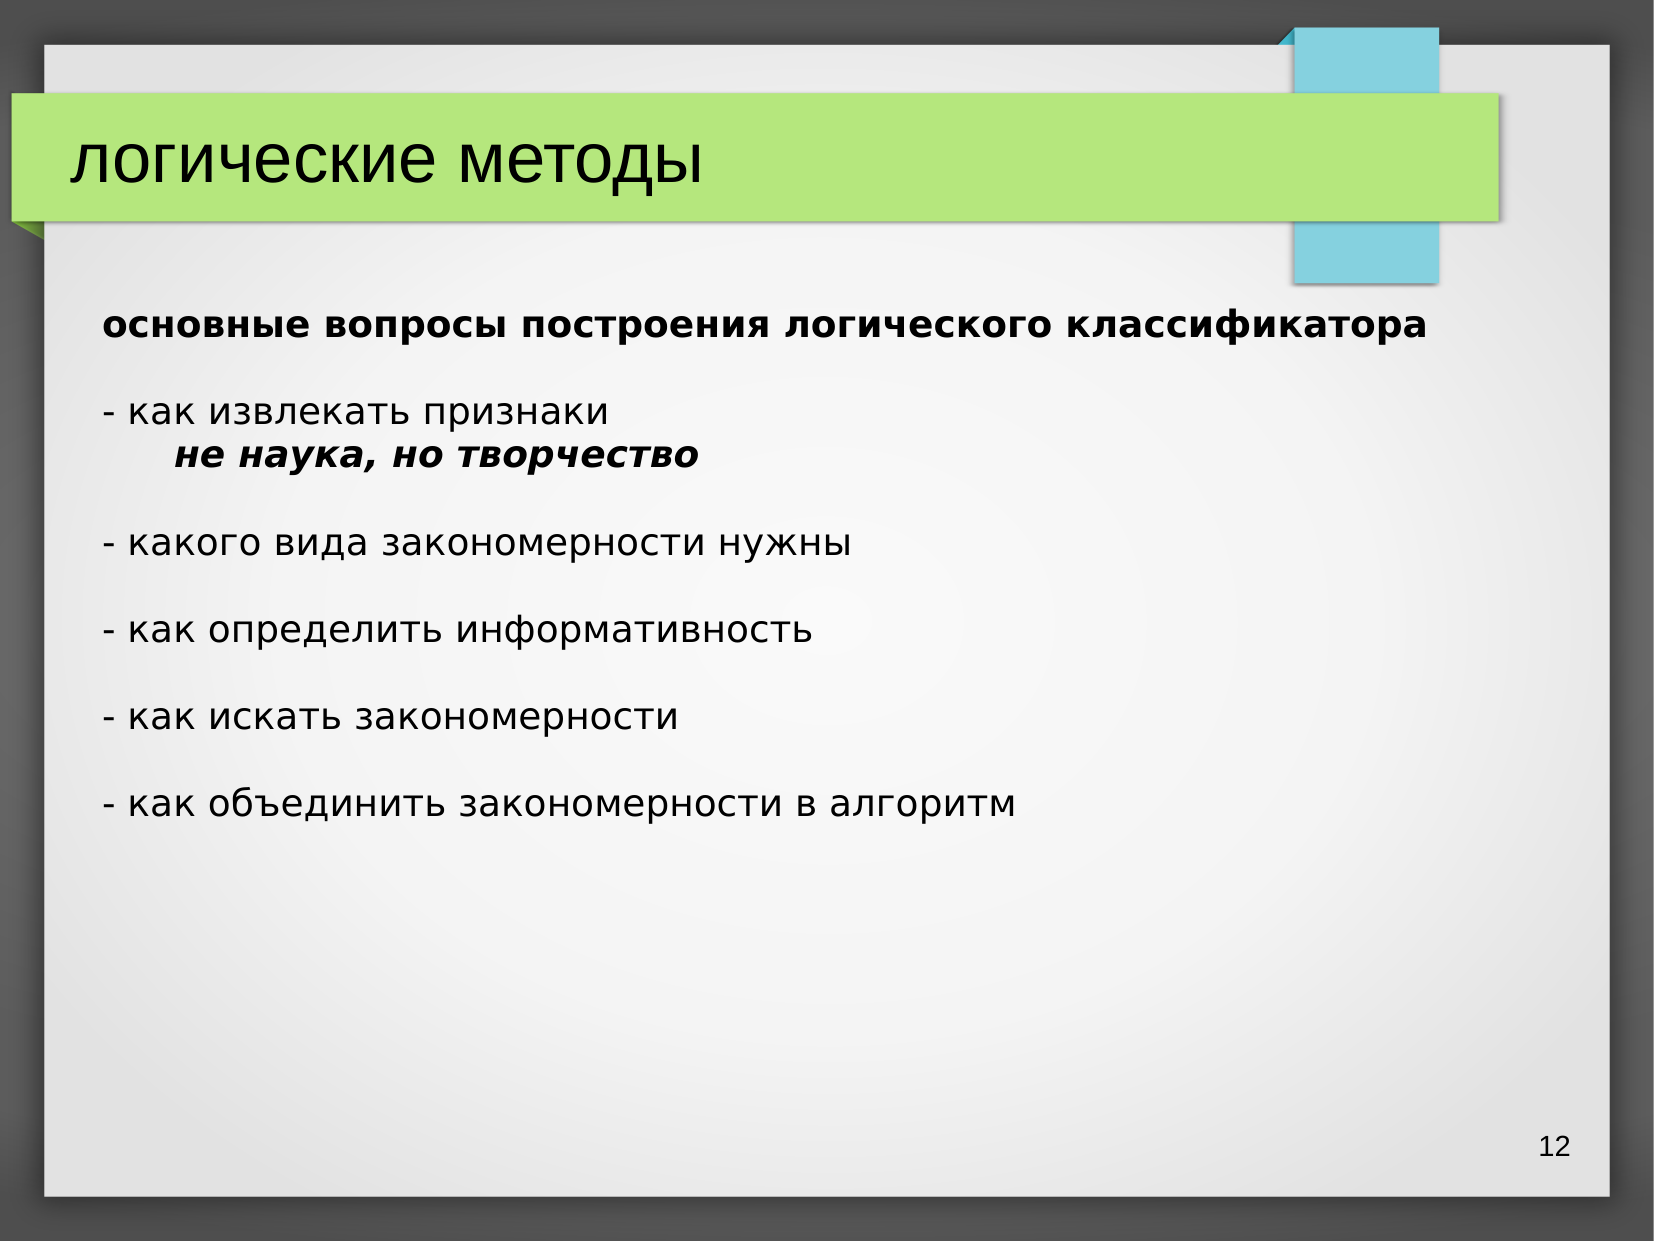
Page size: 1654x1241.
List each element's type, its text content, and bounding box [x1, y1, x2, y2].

title логические методы [70, 118, 1205, 199]
picture [0, 0, 1654, 1241]
text_box основные вопросы построения логического классификатора - как извлекать признаки не наука, но творчество - какого вида закономерности нужны - как определить информативность - как искать закономерности - как объединить закономерности в алгоритм [87, 295, 1453, 833]
